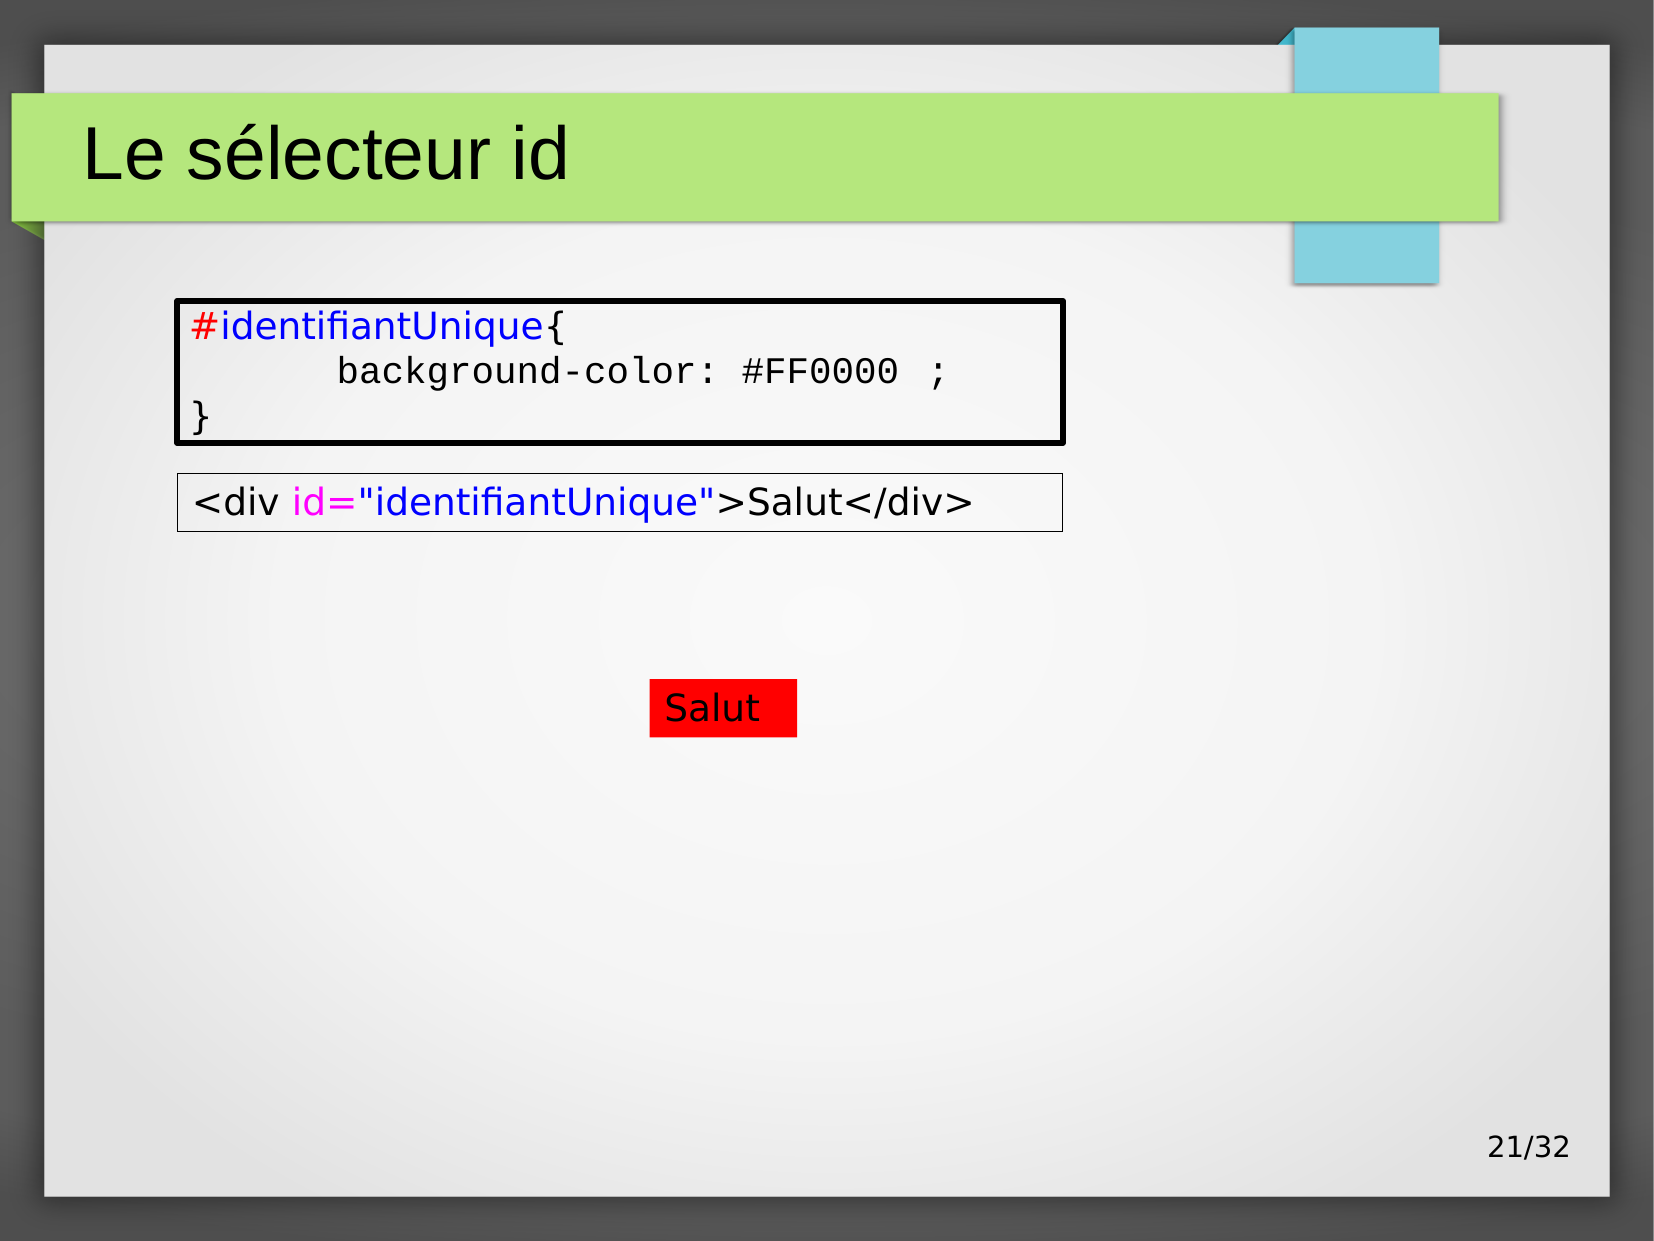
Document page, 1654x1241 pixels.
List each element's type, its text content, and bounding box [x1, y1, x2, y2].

text_box Salut [649, 679, 798, 738]
picture [0, 0, 1654, 1241]
text_box <div id="identifiantUnique">Salut</div> [177, 473, 1063, 532]
text_box #identifiantUnique{ background-color: #FF0000 ; } [177, 300, 1063, 443]
title Le sélecteur id [82, 94, 1264, 213]
